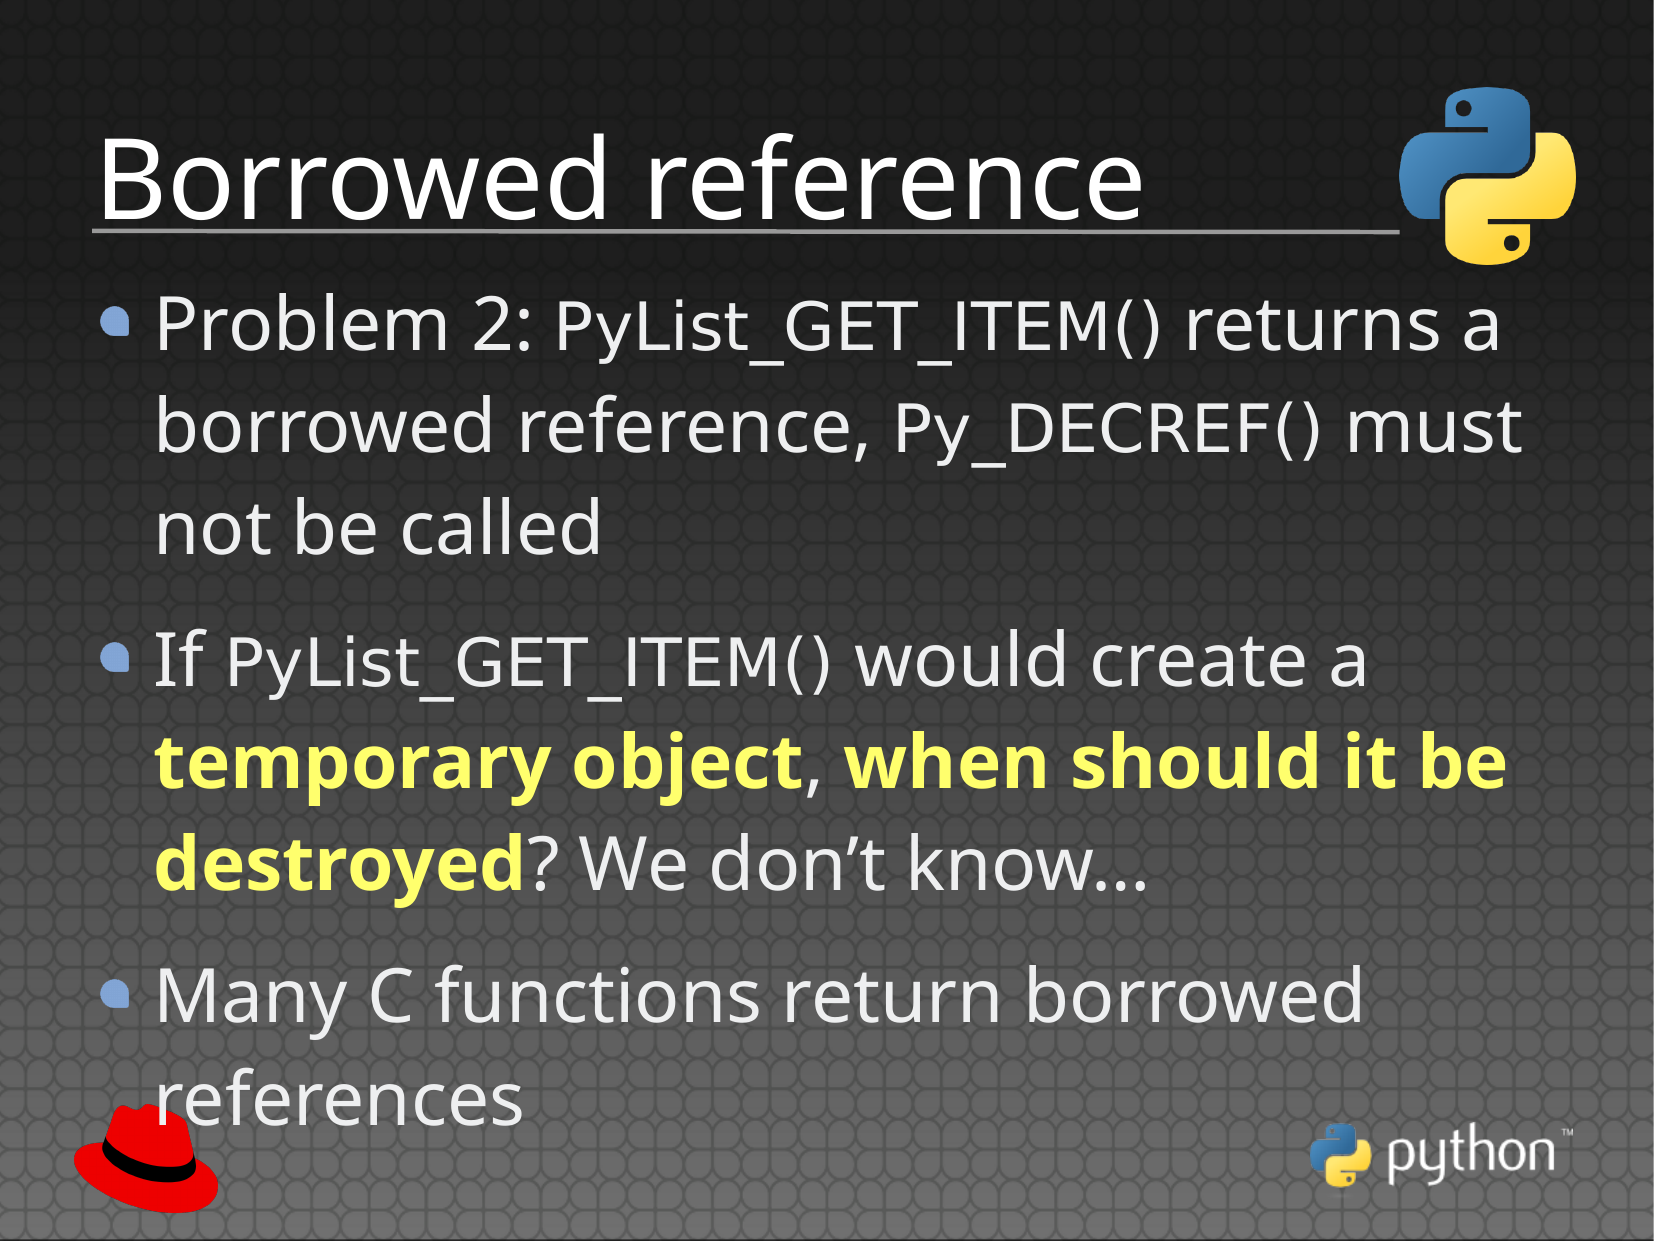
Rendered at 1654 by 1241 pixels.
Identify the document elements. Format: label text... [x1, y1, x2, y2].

picture [0, 0, 1654, 1241]
list Problem 2: PyList_GET_ITEM() returns a borrowed reference, Py_DECREF() must not be called If PyList_GET_ITEM() would create a temporary object, when should it be destroyed? We don’t know… Many C functions return borrowed references [82, 269, 1540, 1118]
title Borrowed reference [94, 100, 1426, 251]
